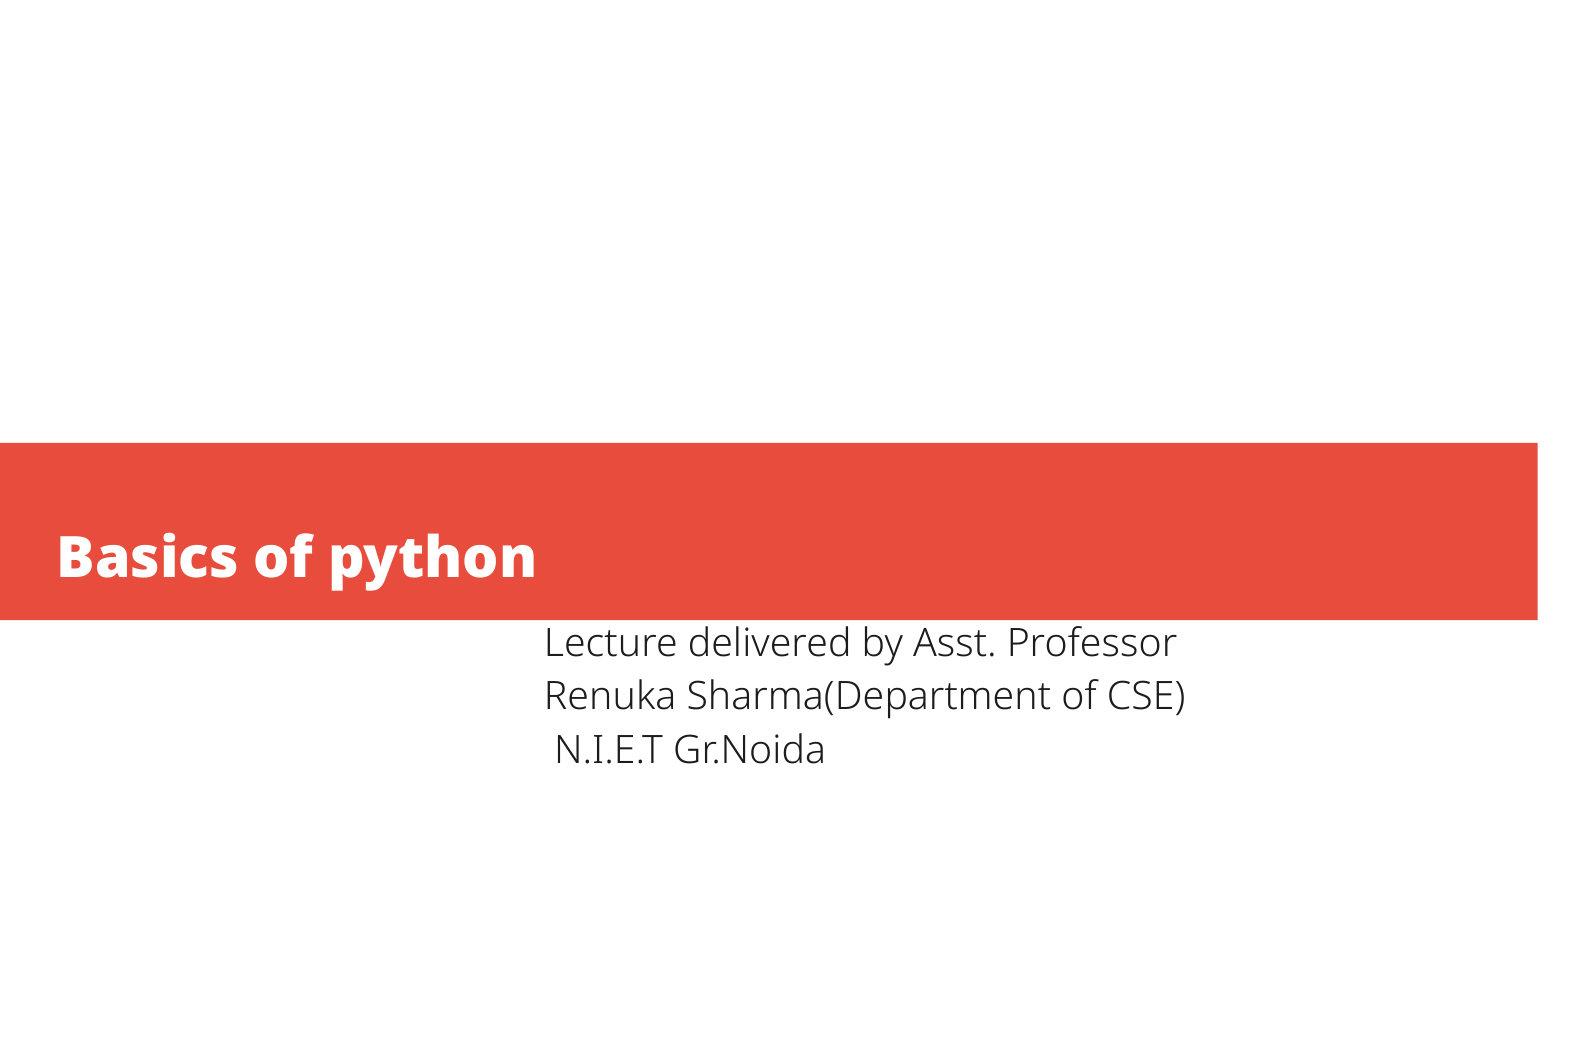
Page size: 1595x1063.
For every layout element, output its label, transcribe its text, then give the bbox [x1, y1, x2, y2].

subtitle Lecture delivered by Asst. Professor Renuka Sharma(Department of CSE) N.I.E.T Gr.Noida [82, 614, 1535, 969]
title Basics of python [56, 468, 1538, 595]
